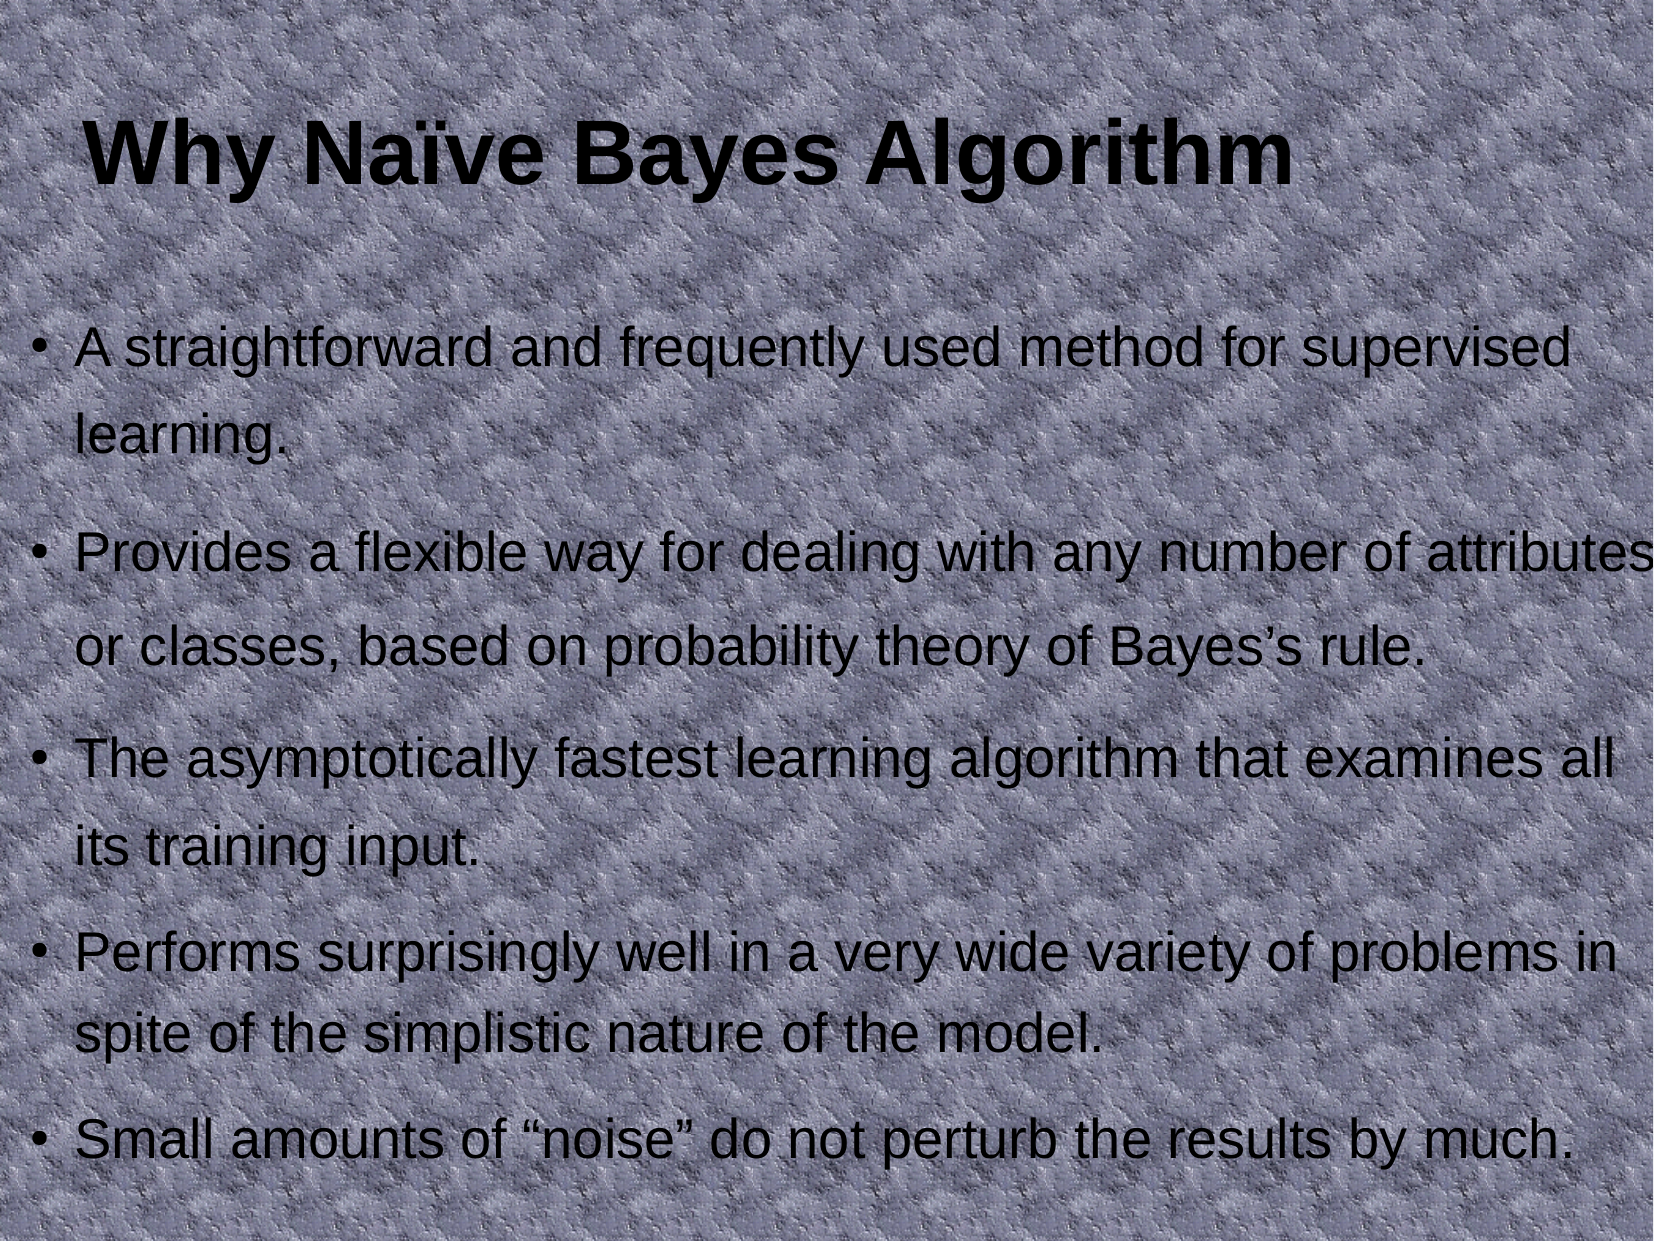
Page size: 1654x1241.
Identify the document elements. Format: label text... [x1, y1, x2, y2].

list A straightforward and frequently used method for supervised learning. Provides a flexible way for dealing with any number of attributes or classes, based on probability theory of Bayes’s rule. The asymptotically fastest learning algorithm that examines all its training input. Performs surprisingly well in a very wide variety of problems in spite of the simplistic nature of the model. Small amounts of “noise” do not perturb the results by much. [15, 290, 1653, 1186]
picture [0, 0, 1654, 1241]
title Why Naïve Bayes Algorithm [82, 49, 1571, 257]
